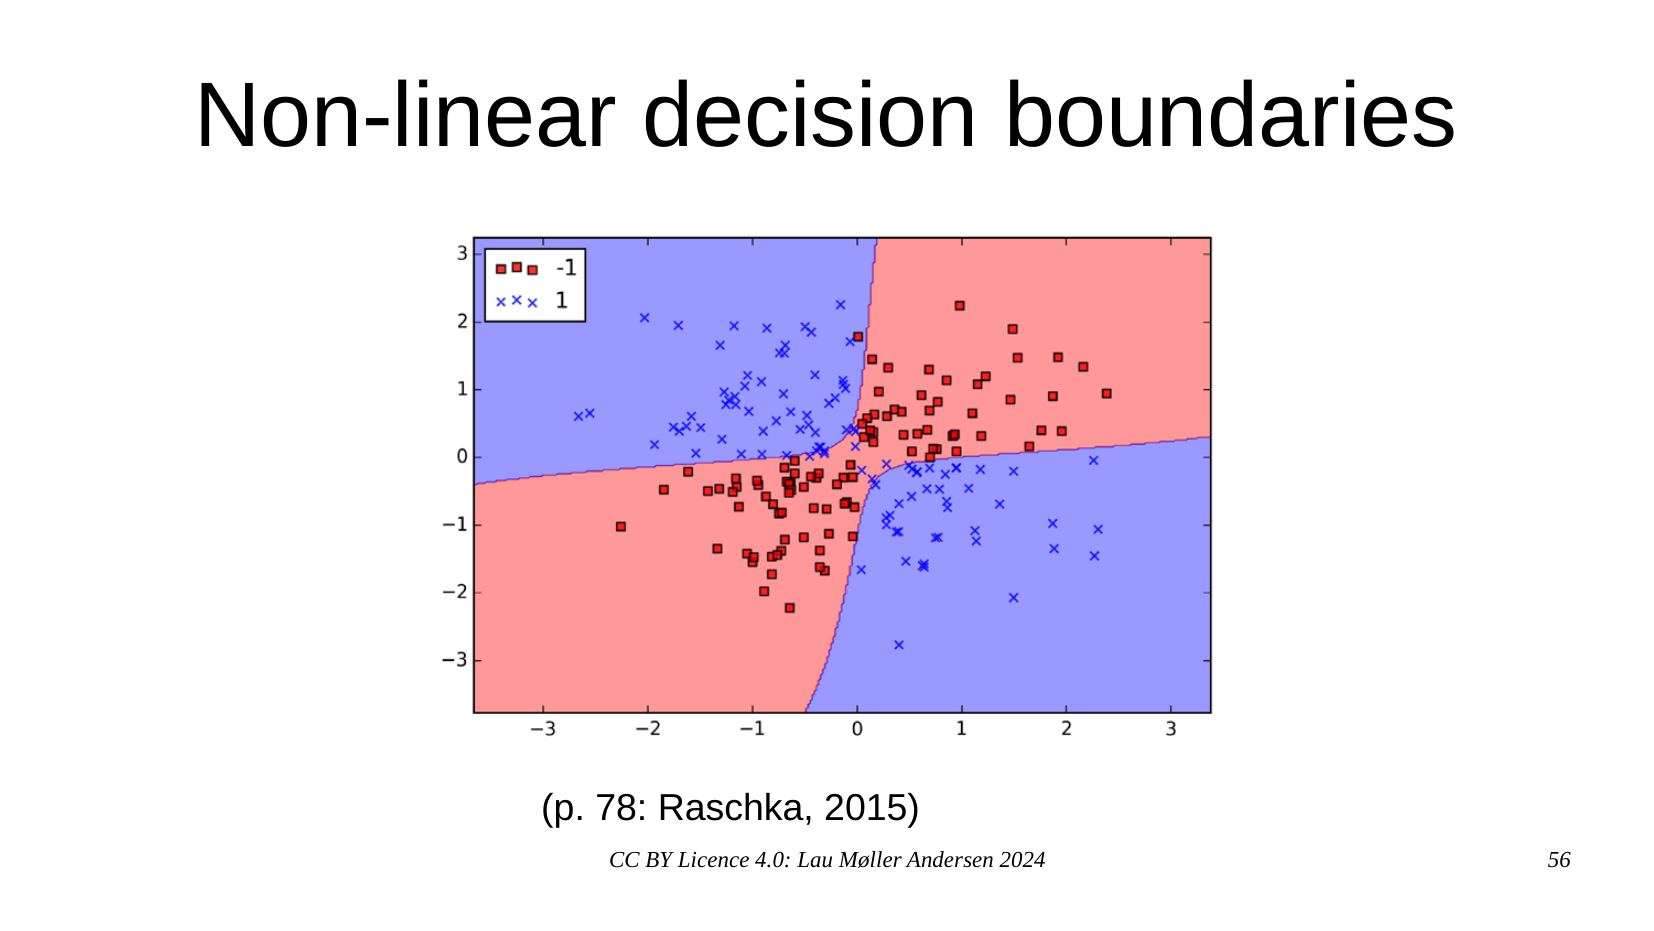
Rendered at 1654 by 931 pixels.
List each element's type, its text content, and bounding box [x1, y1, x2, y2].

picture [422, 217, 1231, 758]
text_box (p. 78: Raschka, 2015) [526, 779, 1052, 837]
title Non-linear decision boundaries [82, 37, 1571, 193]
